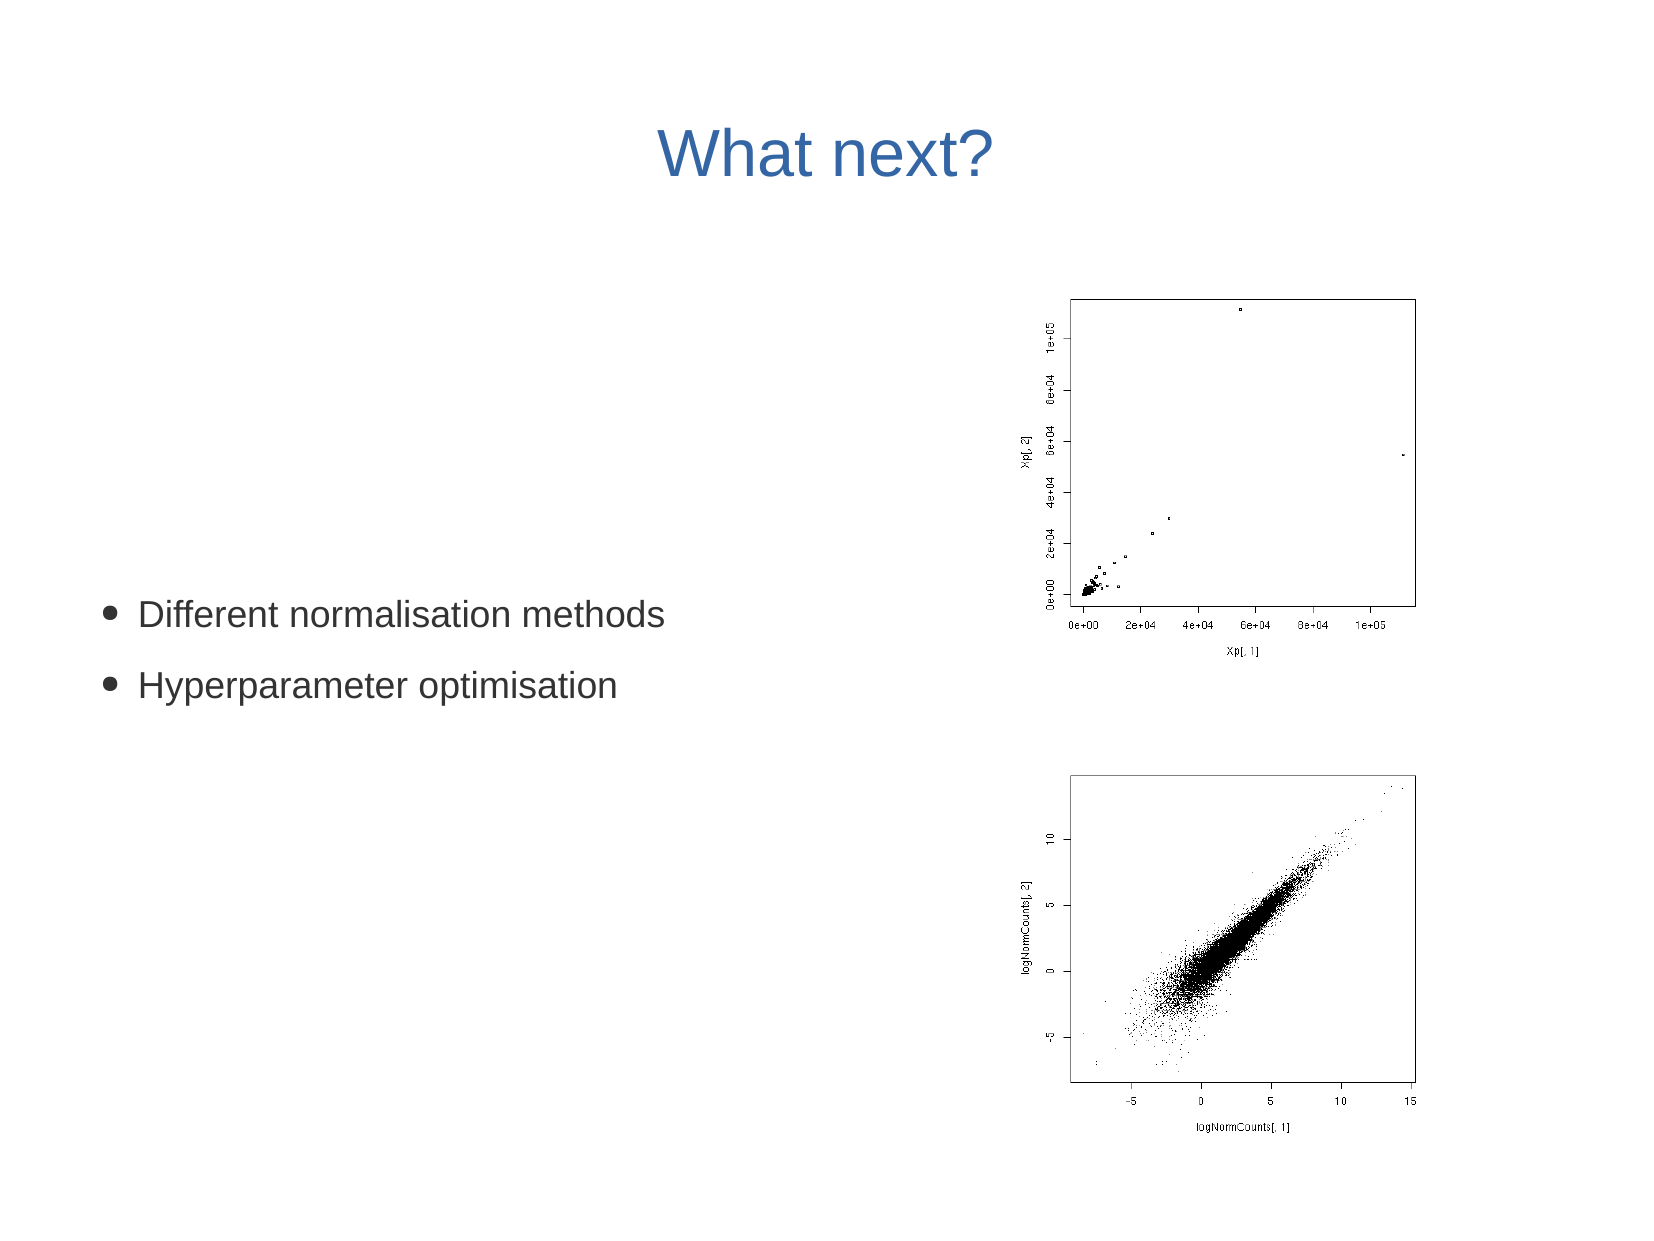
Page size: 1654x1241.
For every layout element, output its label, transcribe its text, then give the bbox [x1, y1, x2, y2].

picture [1018, 723, 1442, 1147]
list Different normalisation methods Hyperparameter optimisation [82, 290, 809, 1010]
title What next? [82, 49, 1571, 257]
picture [1018, 246, 1442, 671]
